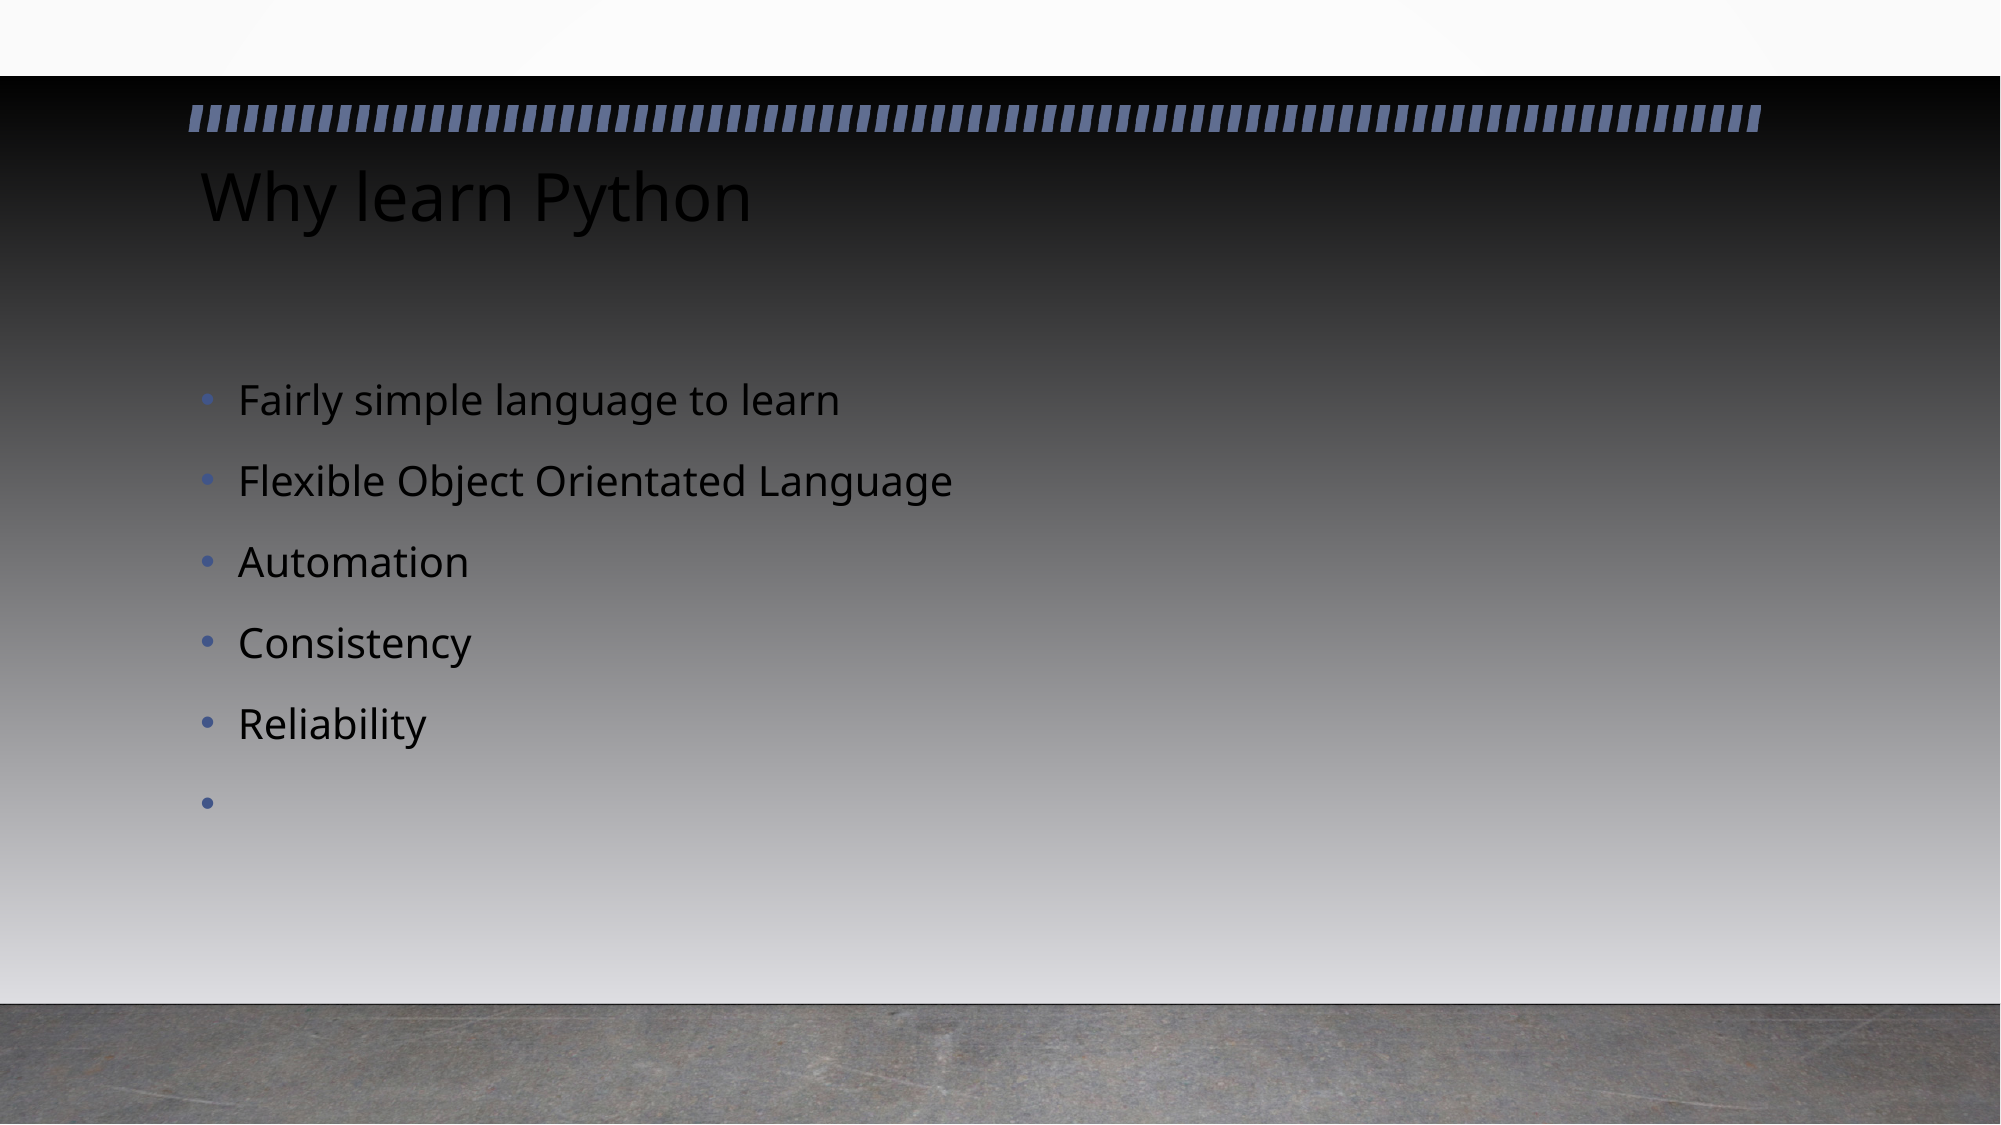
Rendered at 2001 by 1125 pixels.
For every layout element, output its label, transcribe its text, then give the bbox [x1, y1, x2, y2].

list Fairly simple language to learn Flexible Object Orientated Language Automation Consistency Reliability [185, 356, 1761, 897]
title Why learn Python [185, 156, 1761, 329]
